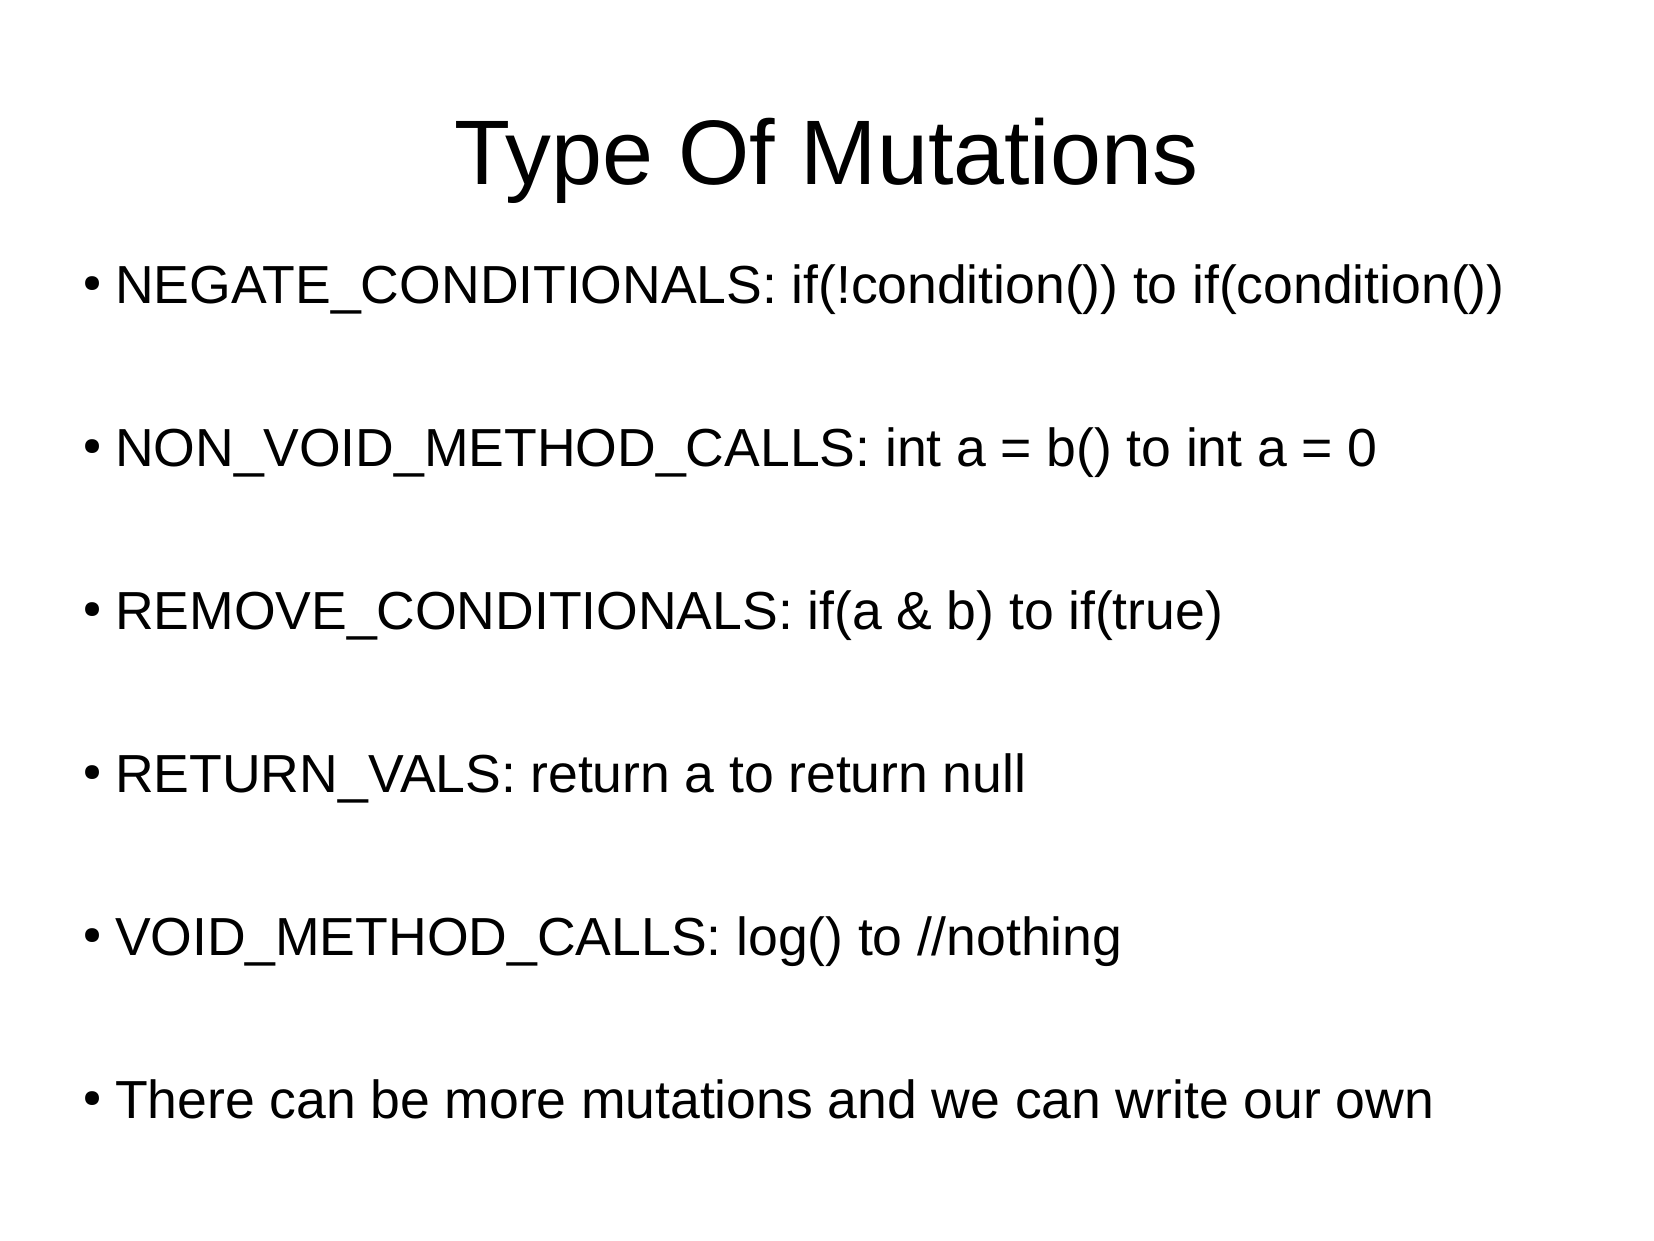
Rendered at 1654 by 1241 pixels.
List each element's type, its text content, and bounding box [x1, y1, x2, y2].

list NEGATE_CONDITIONALS: if(!condition()) to if(condition()) NON_VOID_METHOD_CALLS: int a = b() to int a = 0 REMOVE_CONDITIONALS: if(a & b) to if(true) RETURN_VALS: return a to return null VOID_METHOD_CALLS: log() to //nothing There can be more mutations and we can write our own [82, 254, 1571, 1135]
title Type Of Mutations [82, 49, 1571, 254]
